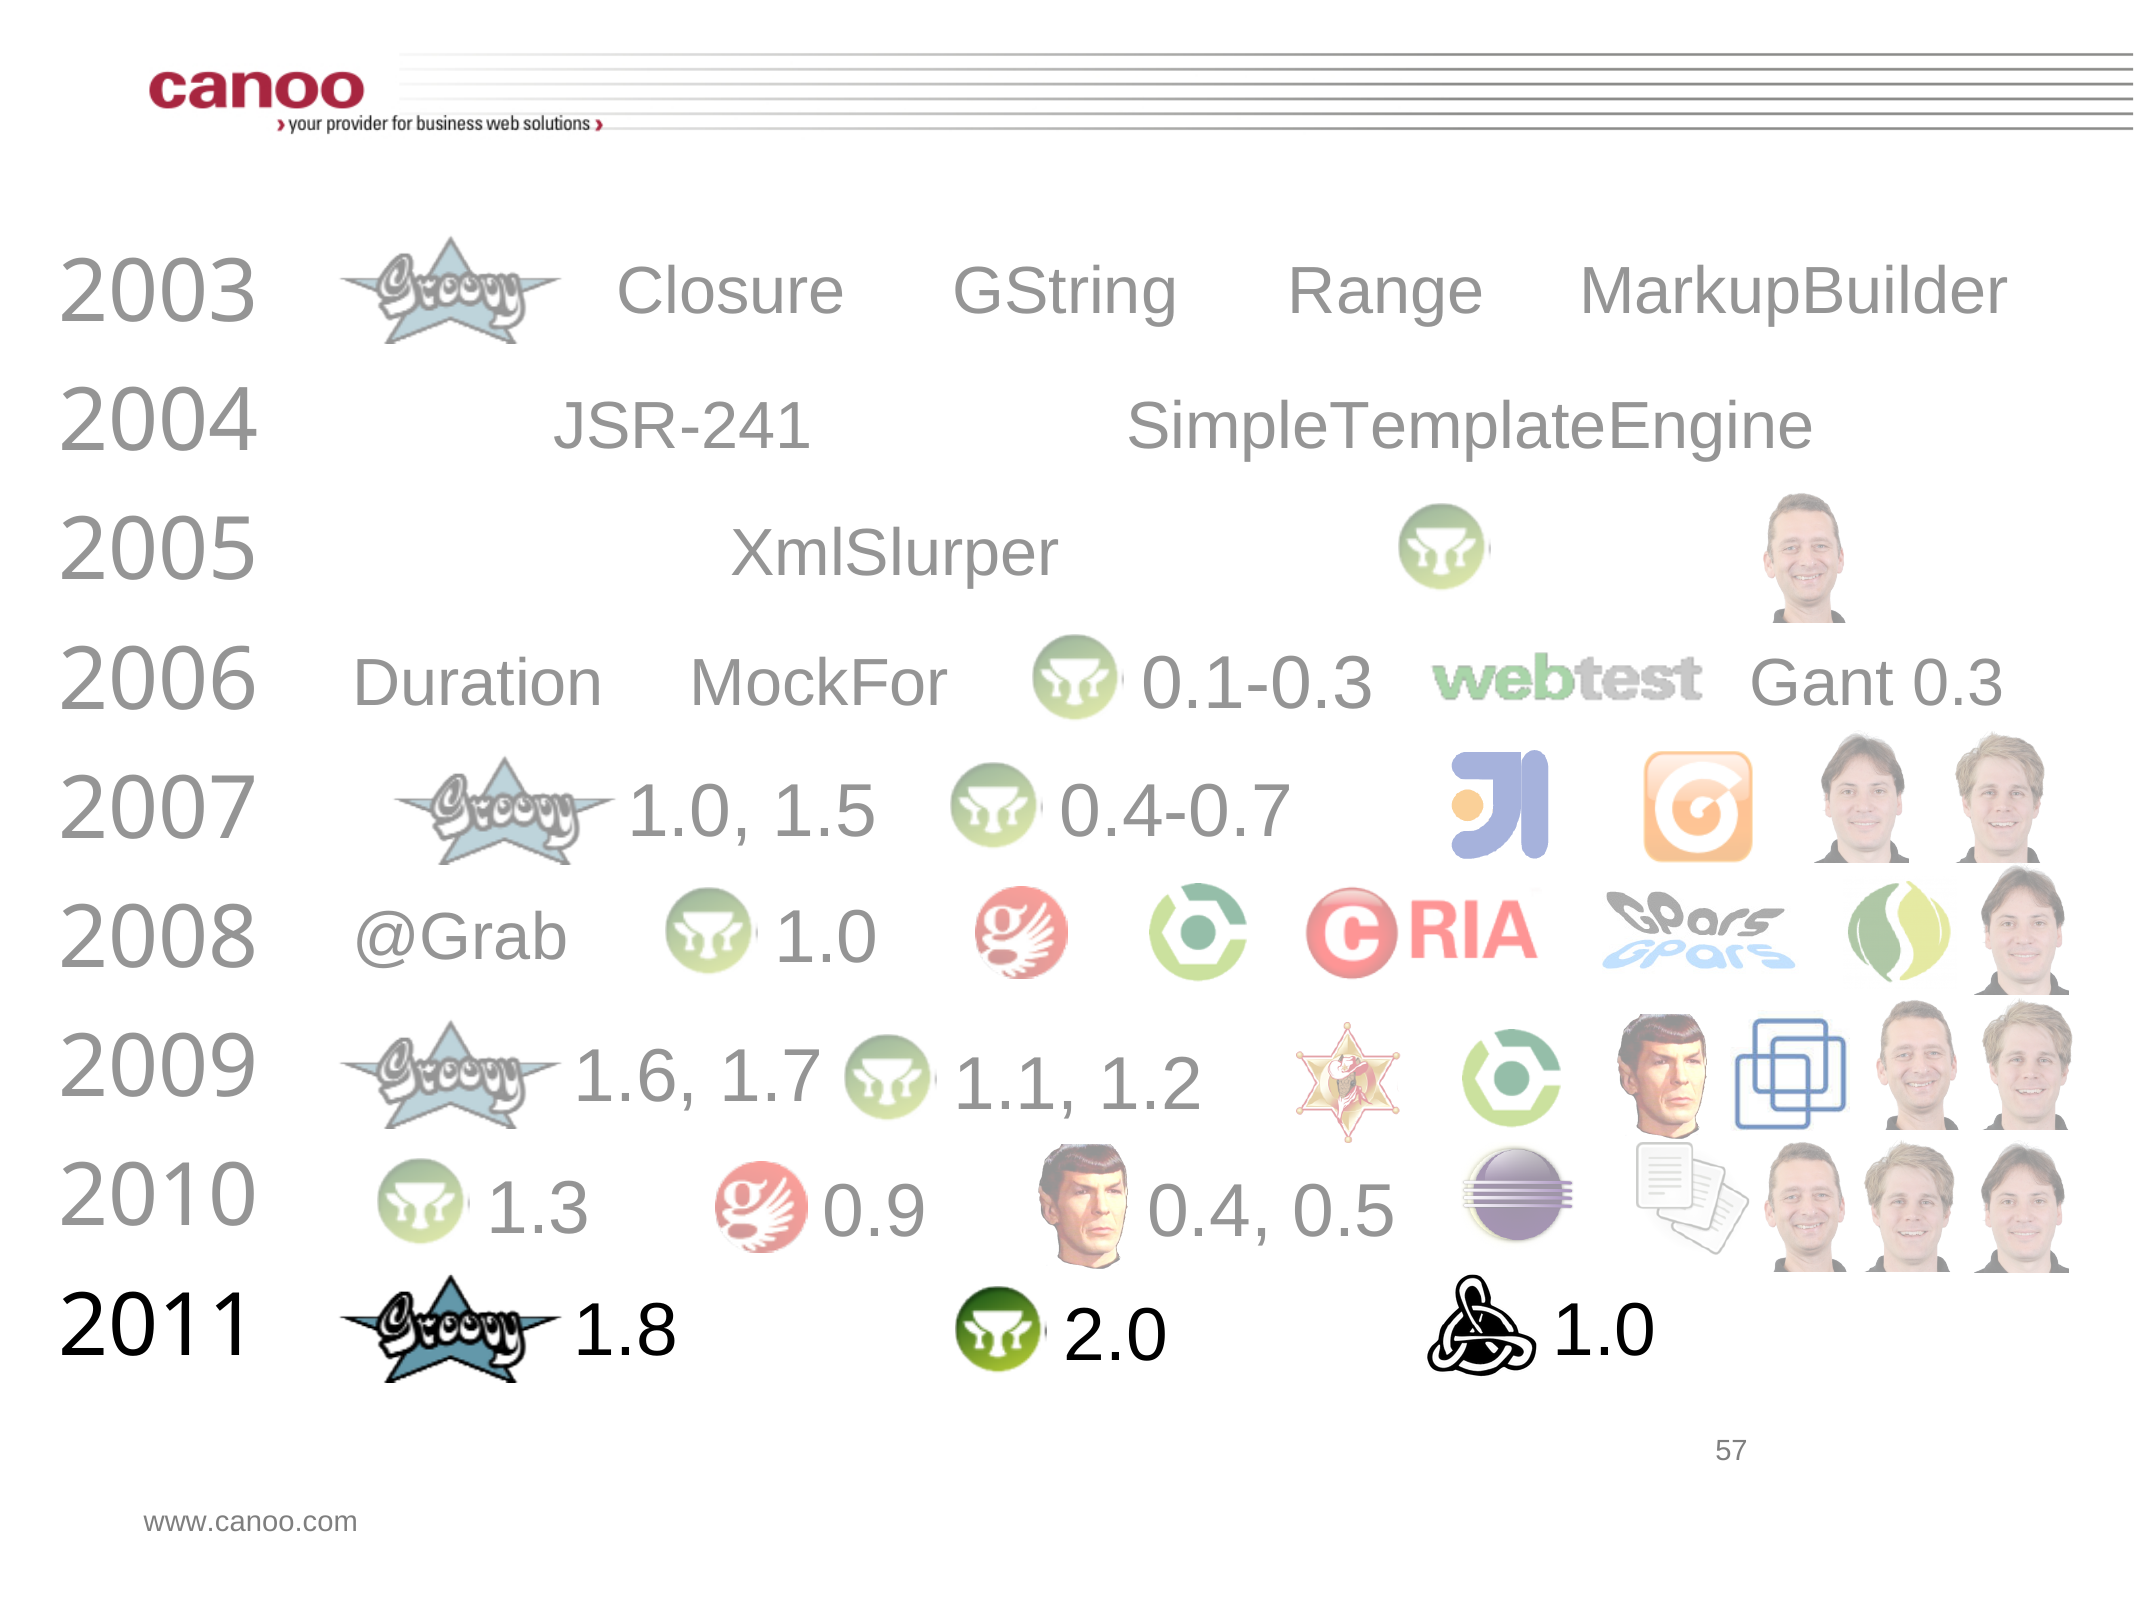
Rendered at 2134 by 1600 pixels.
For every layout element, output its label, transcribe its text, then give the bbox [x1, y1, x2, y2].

picture [955, 1286, 1047, 1376]
text_box 1.0 [1537, 1276, 1672, 1378]
text_box 1.8 [559, 1276, 693, 1378]
text_box 2011 [43, 1276, 297, 1380]
text_box <number> [1705, 1423, 1758, 1474]
picture [37, 225, 2101, 1383]
text_box 2.0 [1049, 1278, 1184, 1384]
picture [0, 21, 2134, 188]
